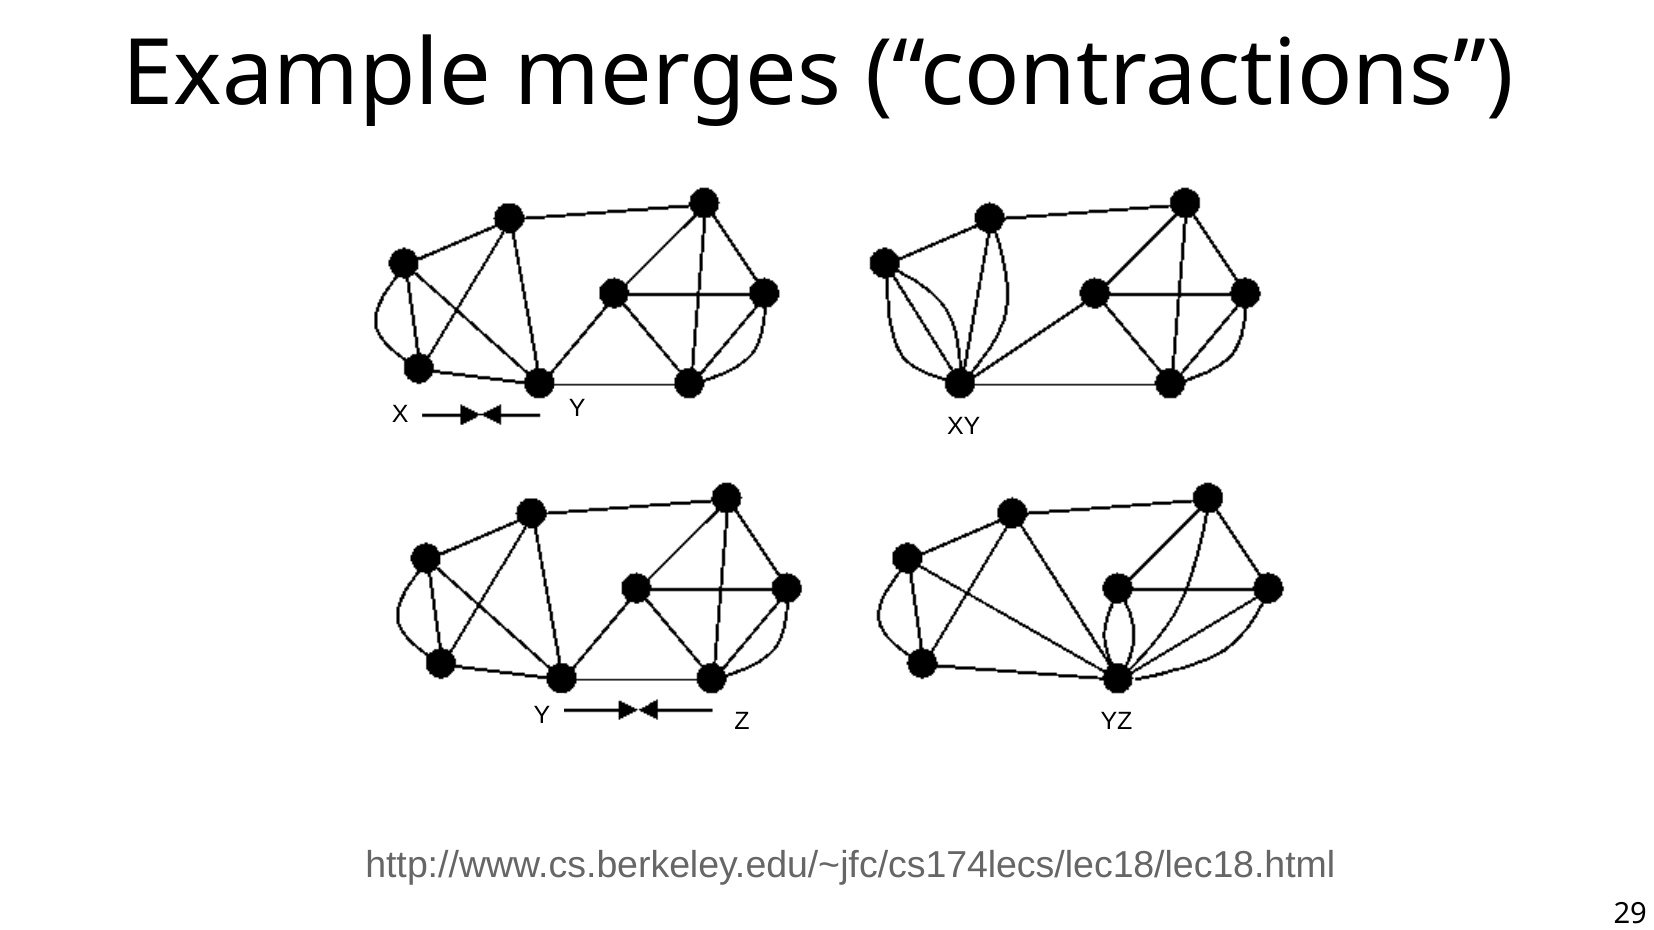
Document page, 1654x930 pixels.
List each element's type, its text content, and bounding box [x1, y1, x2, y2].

text_box X [377, 392, 423, 436]
text_box Y [518, 693, 564, 737]
picture [345, 174, 1283, 447]
text_box YZ [1085, 699, 1162, 771]
title Example merges (“contractions”) [75, 2, 1564, 135]
picture [367, 469, 1306, 742]
text_box Z [719, 699, 796, 771]
text_box XY [932, 404, 1008, 475]
text_box Y [554, 386, 600, 430]
text_box http://www.cs.berkeley.edu/~jfc/cs174lecs/lec18/lec18.html [350, 836, 1396, 922]
